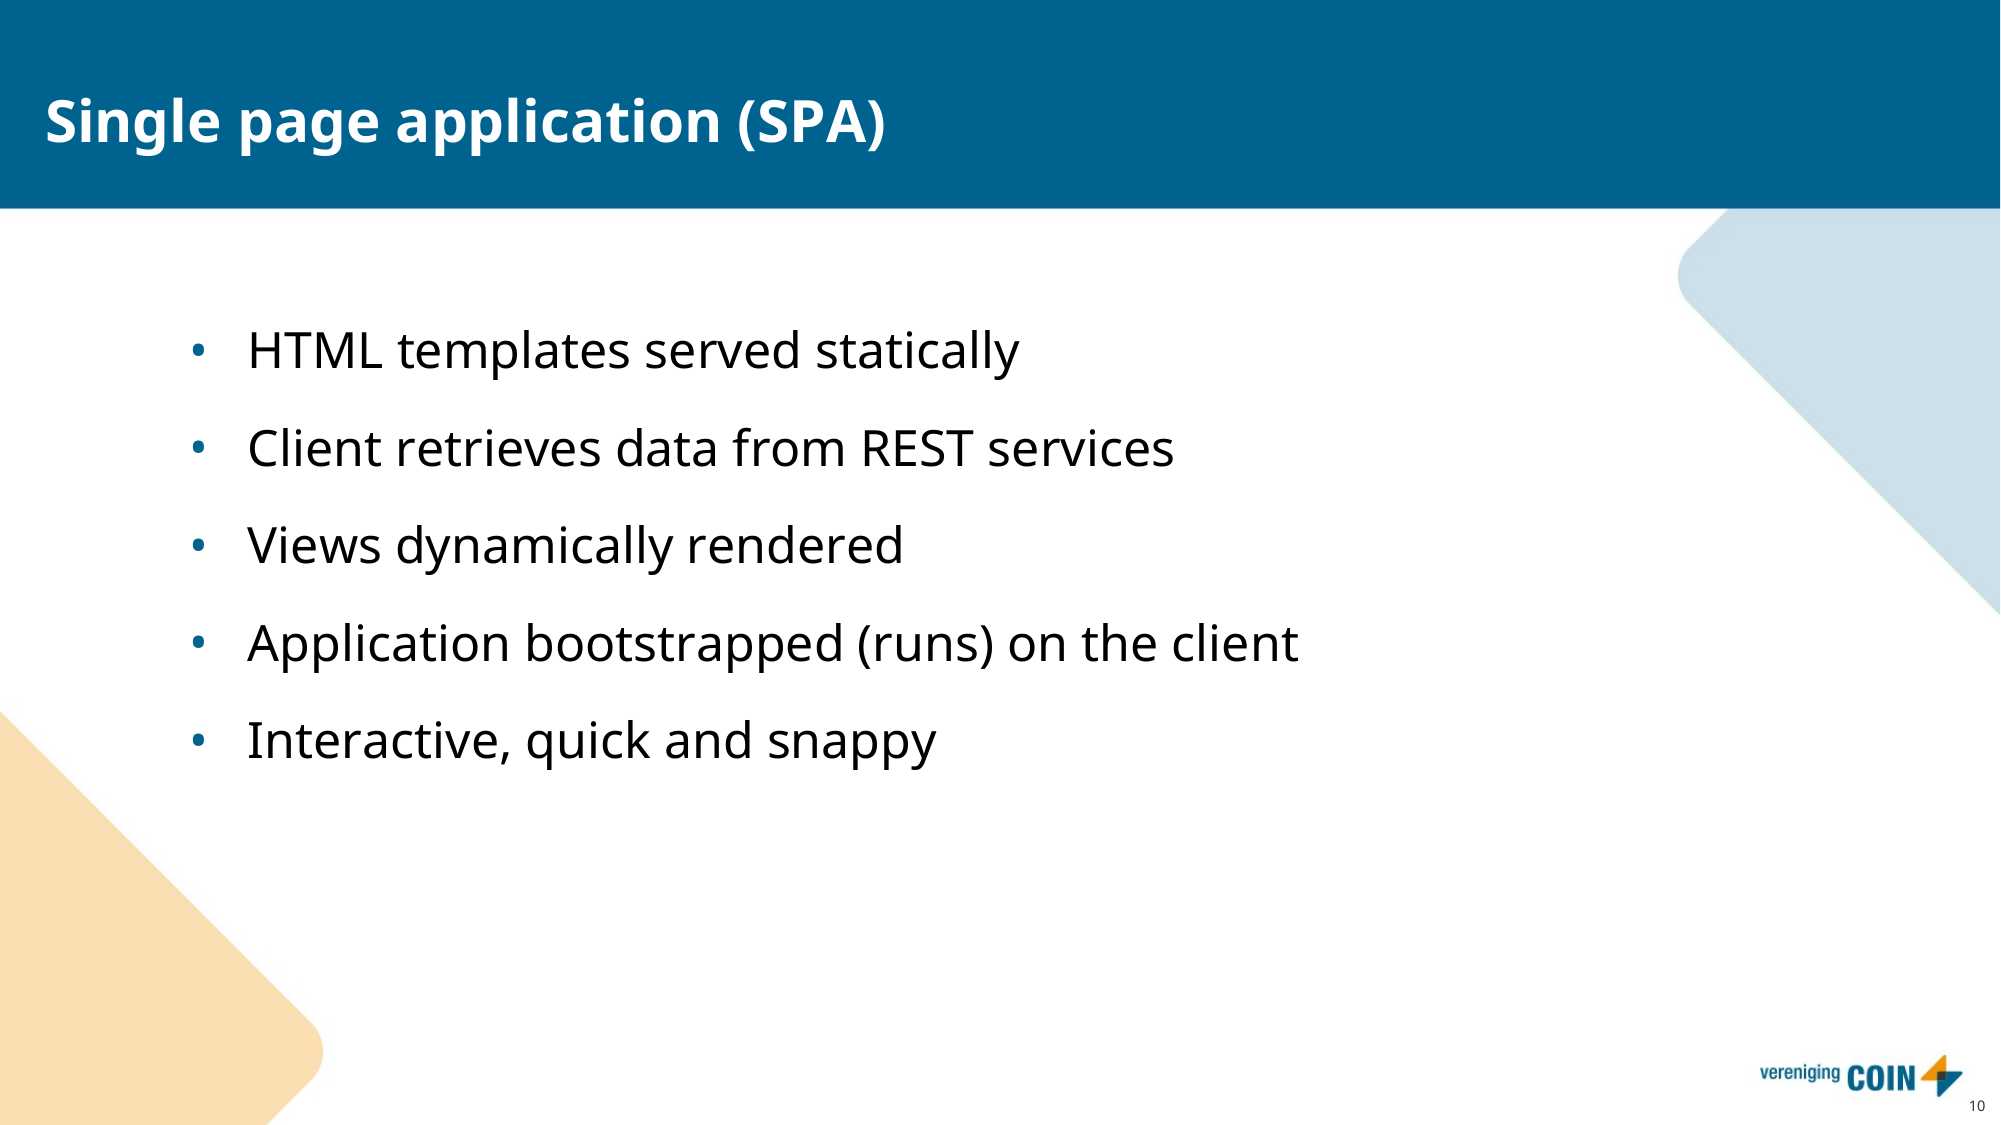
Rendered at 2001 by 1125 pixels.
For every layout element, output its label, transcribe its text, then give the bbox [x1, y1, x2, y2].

text_box HTML templates served statically Client retrieves data from REST services Views dynamically rendered Application bootstrapped (runs) on the client Interactive, quick and snappy [174, 281, 1840, 1050]
text_box Single page application (SPA) [30, 31, 1969, 162]
picture [0, 208, 2001, 1125]
